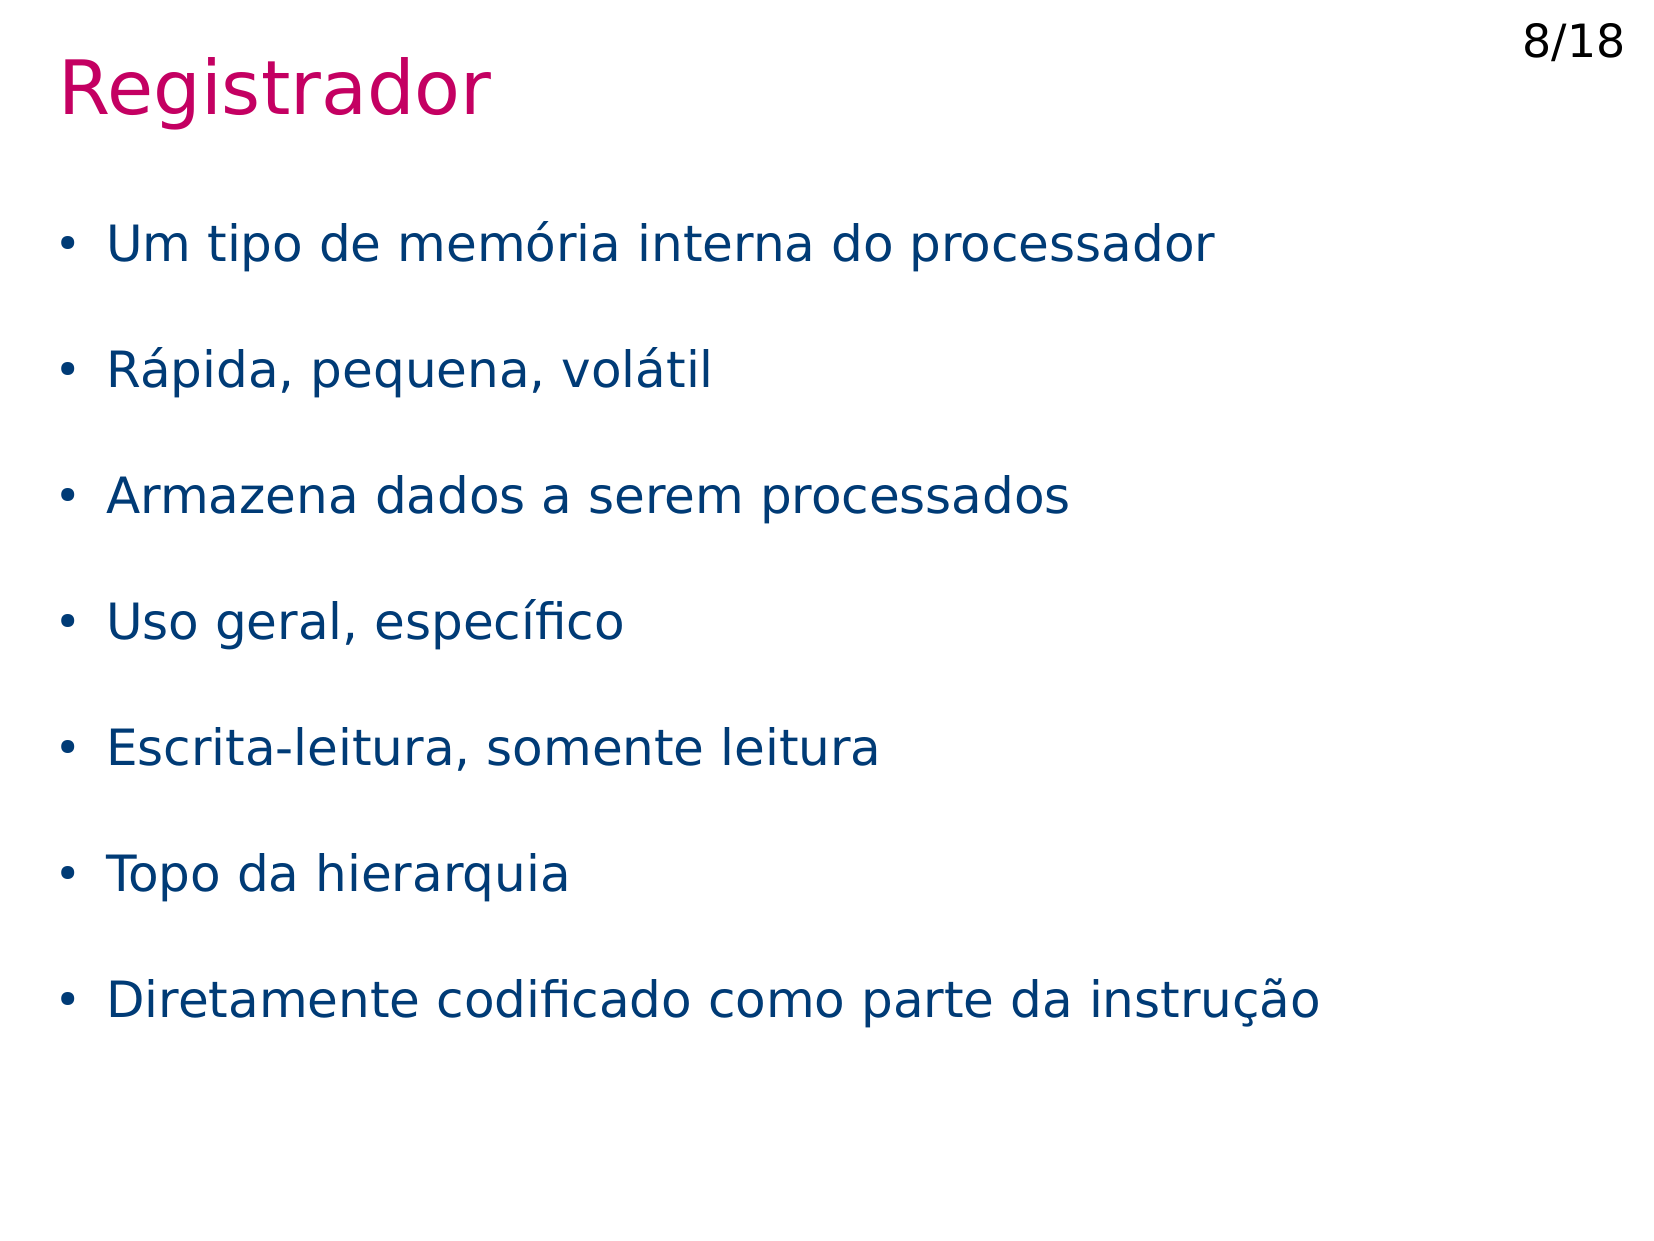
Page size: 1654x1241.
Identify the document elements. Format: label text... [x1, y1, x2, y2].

title Registrador [59, 29, 1625, 148]
list Um tipo de memória interna do processador Rápida, pequena, volátil Armazena dados a serem processados Uso geral, específico Escrita-leitura, somente leitura Topo da hierarquia Diretamente codificado como parte da instrução [59, 206, 1625, 1211]
